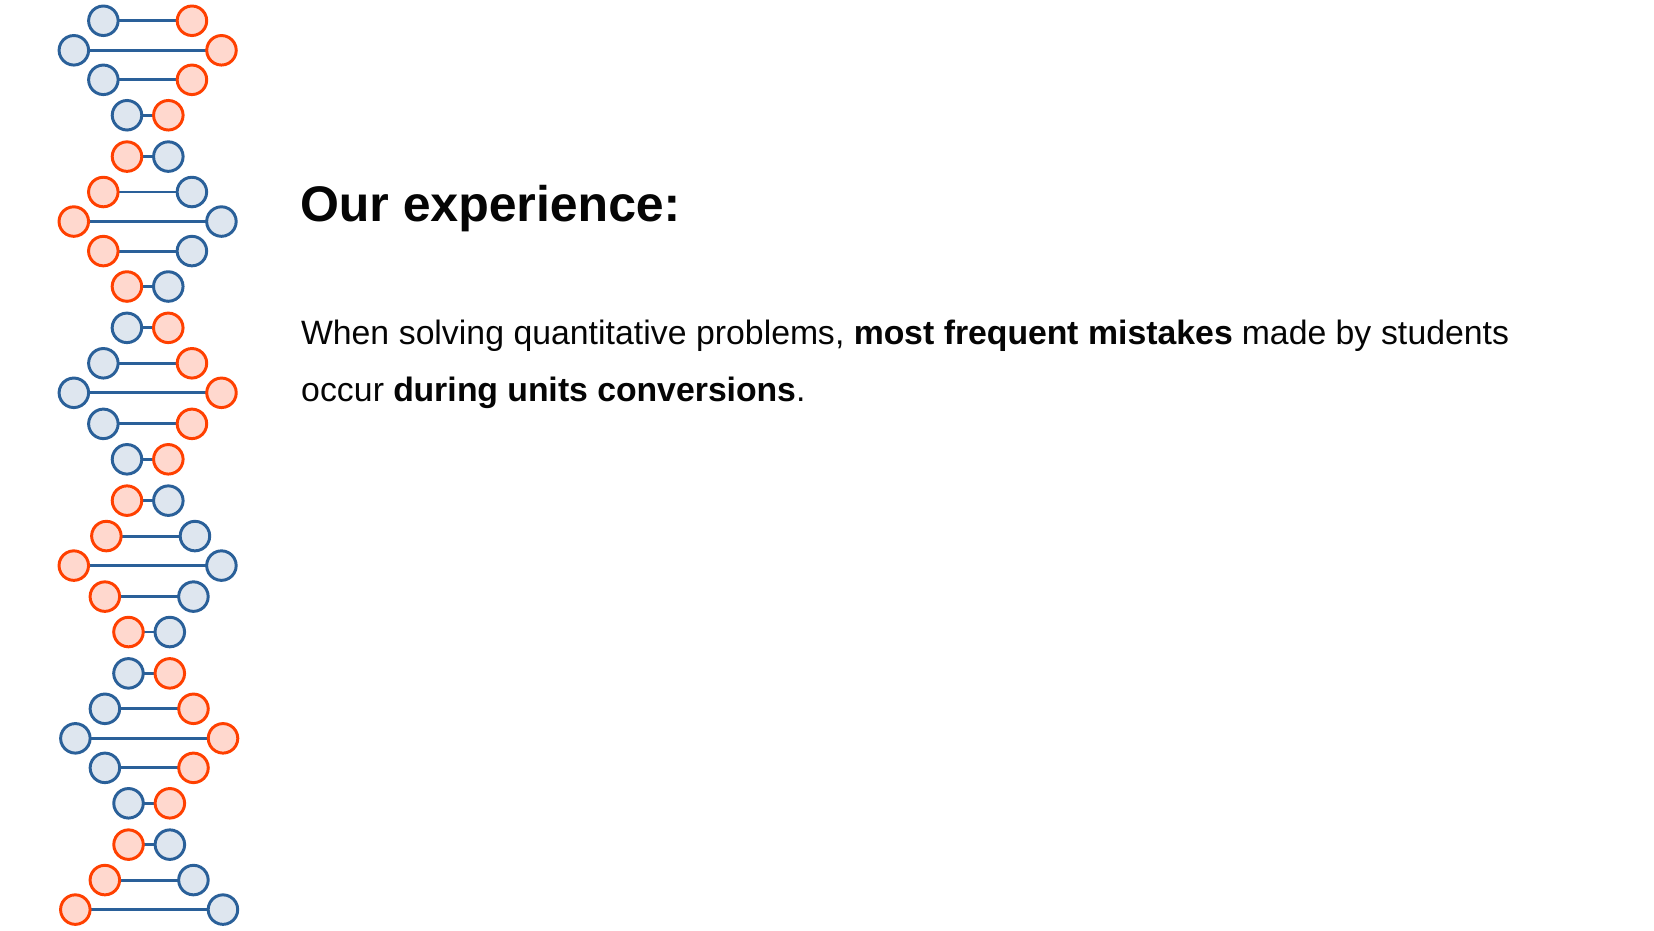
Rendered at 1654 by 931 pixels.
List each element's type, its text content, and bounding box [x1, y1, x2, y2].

list When solving quantitative problems, most frequent mistakes made by students occur during units conversions. [301, 295, 1536, 409]
title Our experience: [300, 126, 780, 282]
